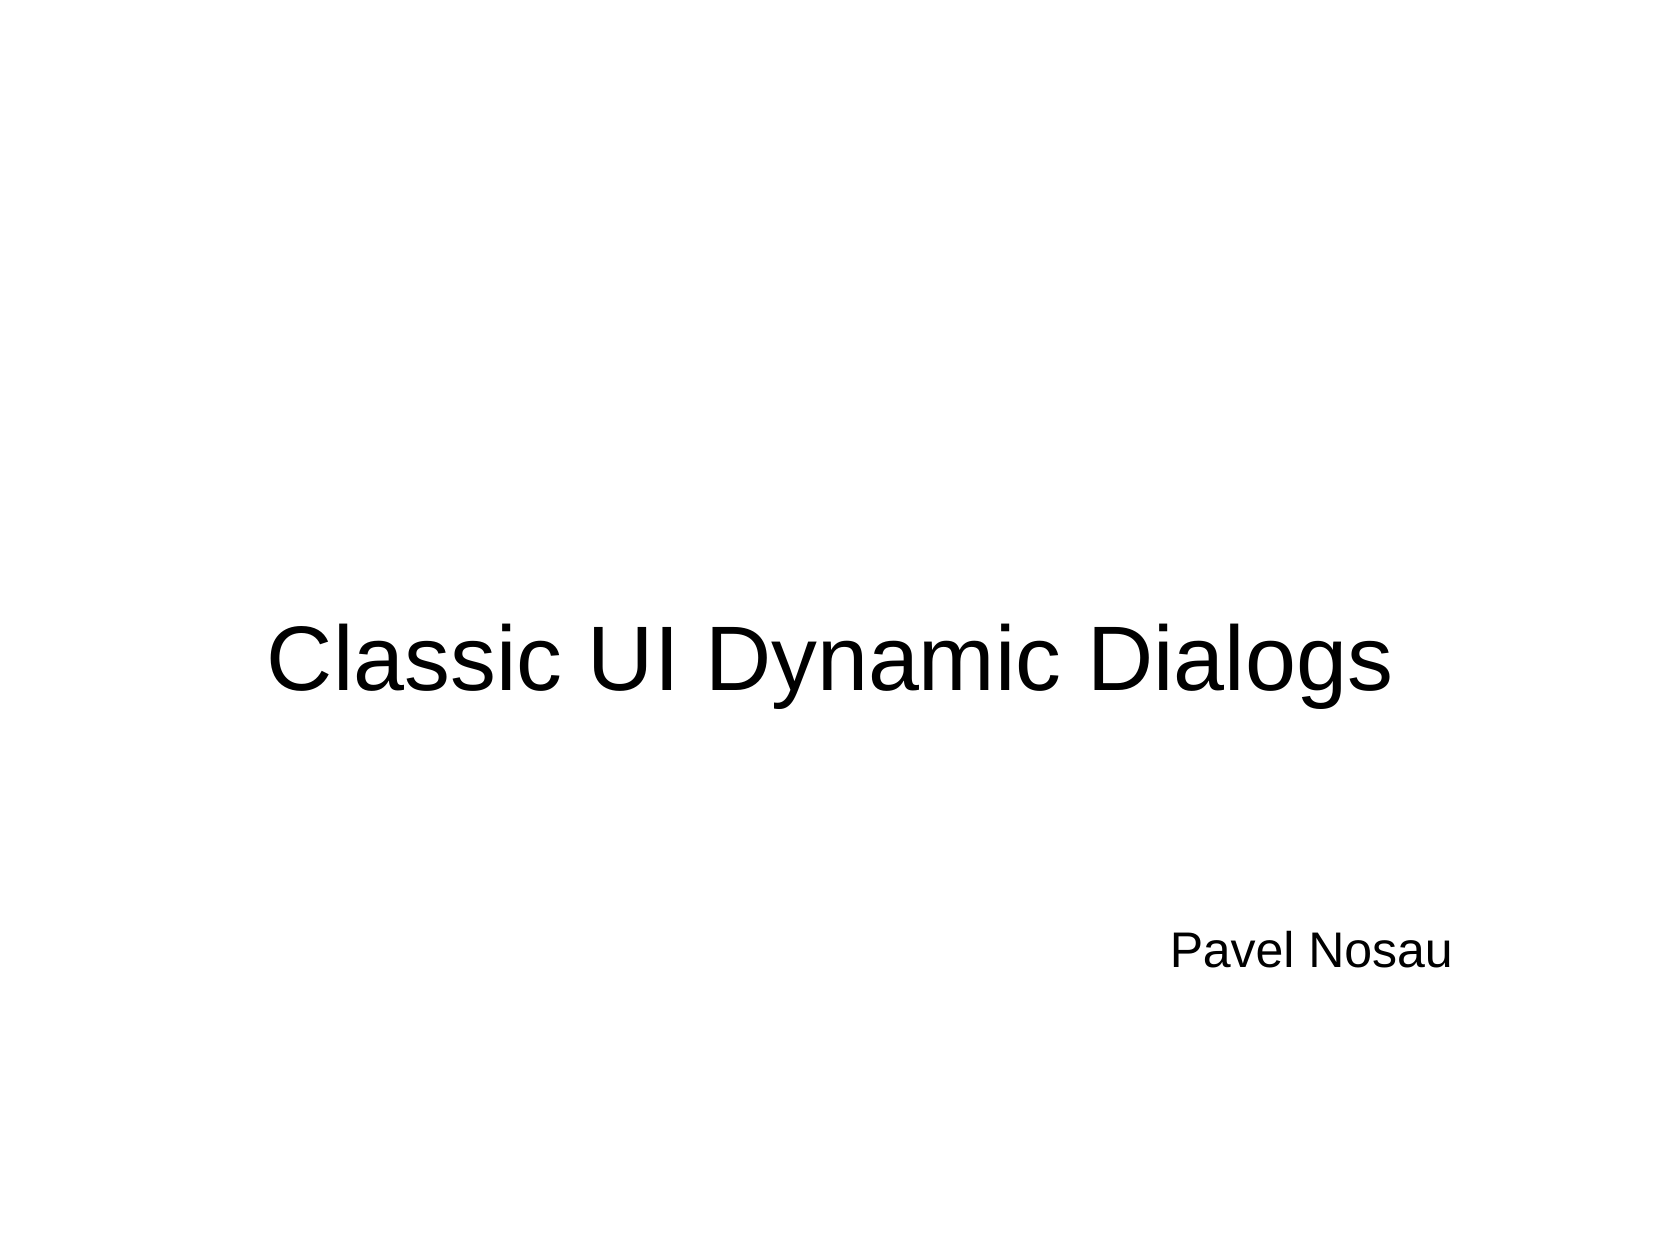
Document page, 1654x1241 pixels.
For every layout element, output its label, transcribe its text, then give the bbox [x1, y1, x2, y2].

text_box Pavel Nosau [1155, 915, 1468, 987]
title Classic UI Dynamic Dialogs [86, 555, 1576, 763]
